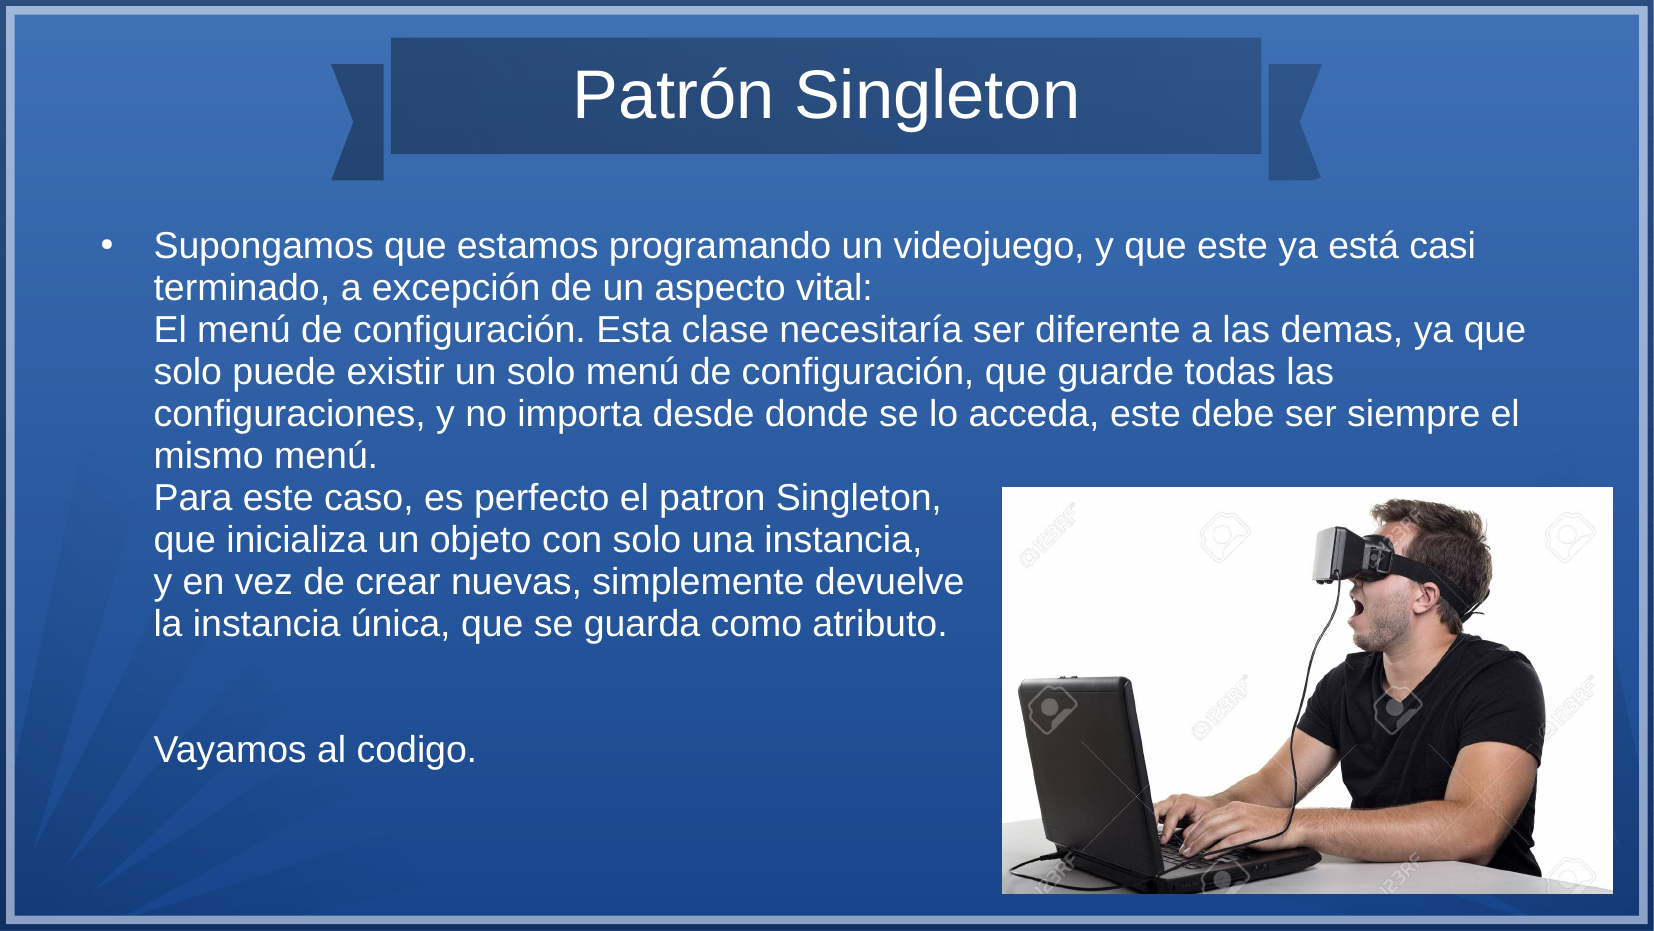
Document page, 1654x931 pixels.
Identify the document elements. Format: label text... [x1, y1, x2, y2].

title Patrón Singleton [389, 35, 1264, 154]
picture [1002, 487, 1613, 894]
list Supongamos que estamos programando un videojuego, y que este ya está casi terminado, a excepción de un aspecto vital: El menú de configuración. Esta clase necesitaría ser diferente a las demas, ya que solo puede existir un solo menú de configuración, que guarde todas las configuraciones, y no importa desde donde se lo acceda, este debe ser siempre el mismo menú. Para este caso, es perfecto el patron Singleton, que inicializa un objeto con solo una instancia, y en vez de crear nuevas, simplemente devuelve la instancia única, que se guarda como atributo. Vayamos al codigo. [82, 224, 1571, 848]
